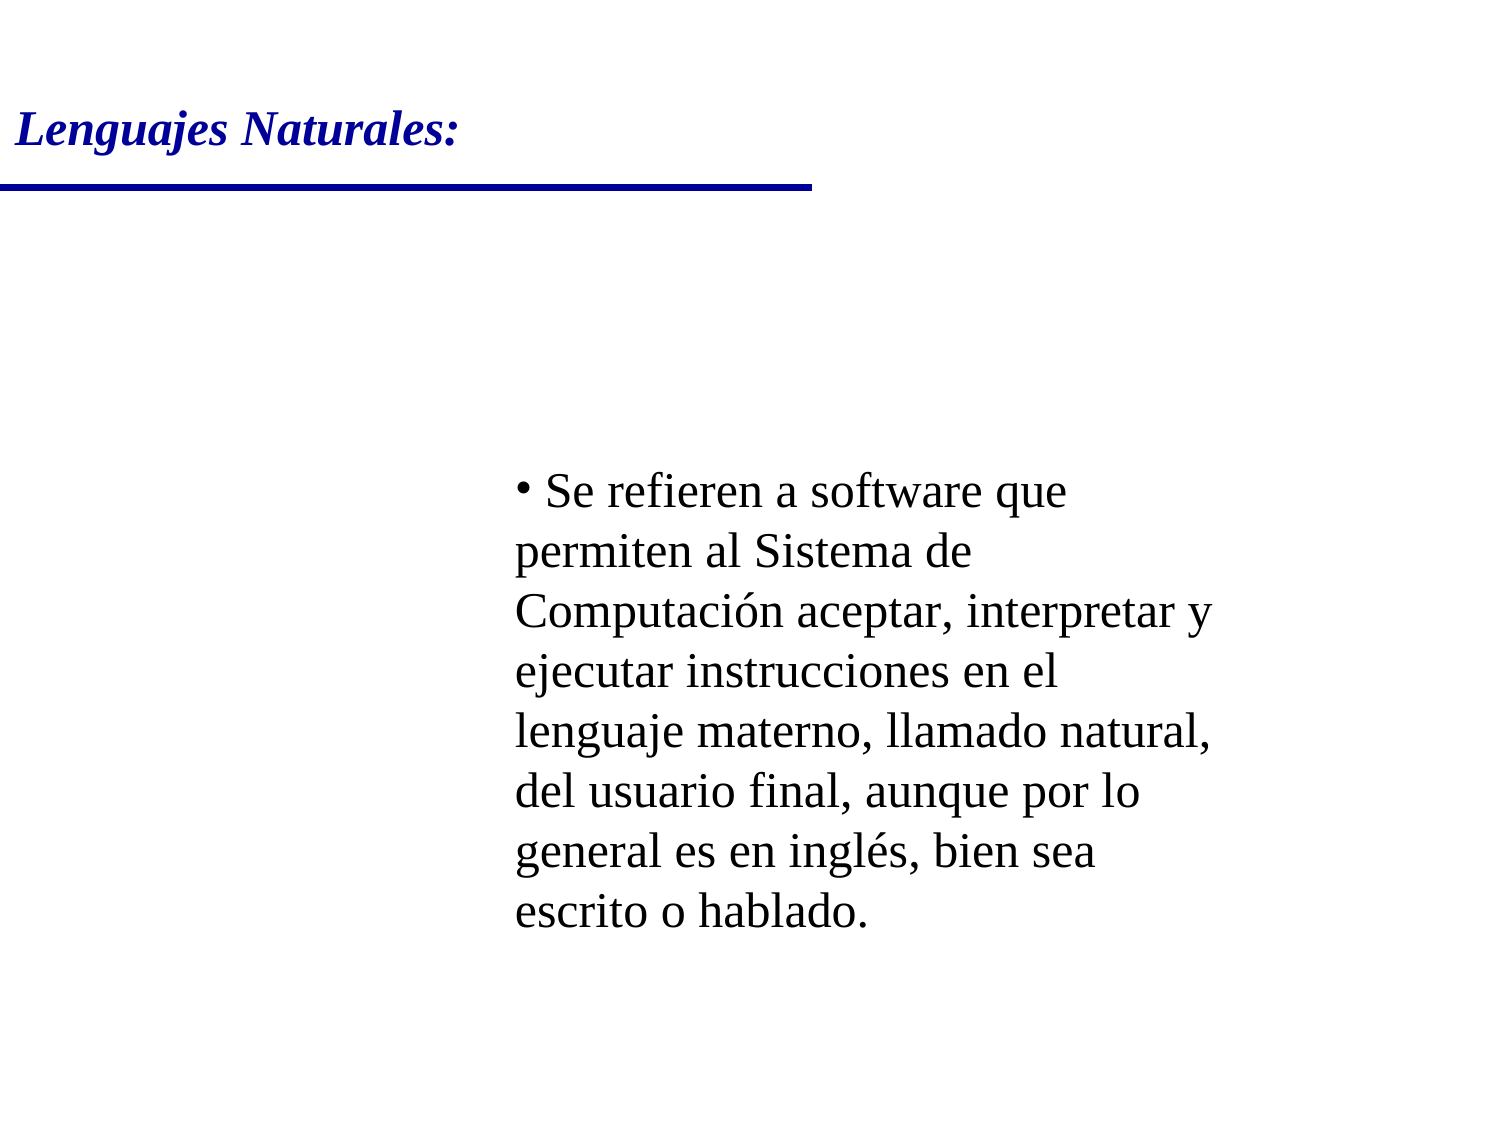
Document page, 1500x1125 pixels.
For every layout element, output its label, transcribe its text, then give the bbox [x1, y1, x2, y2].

text_box Lenguajes Naturales: [0, 87, 901, 163]
text_box Se refieren a software que permiten al Sistema de Computación aceptar, interpretar y ejecutar instrucciones en el lenguaje materno, llamado natural, del usuario final, aunque por lo general es en inglés, bien sea escrito o hablado. [500, 449, 1251, 946]
